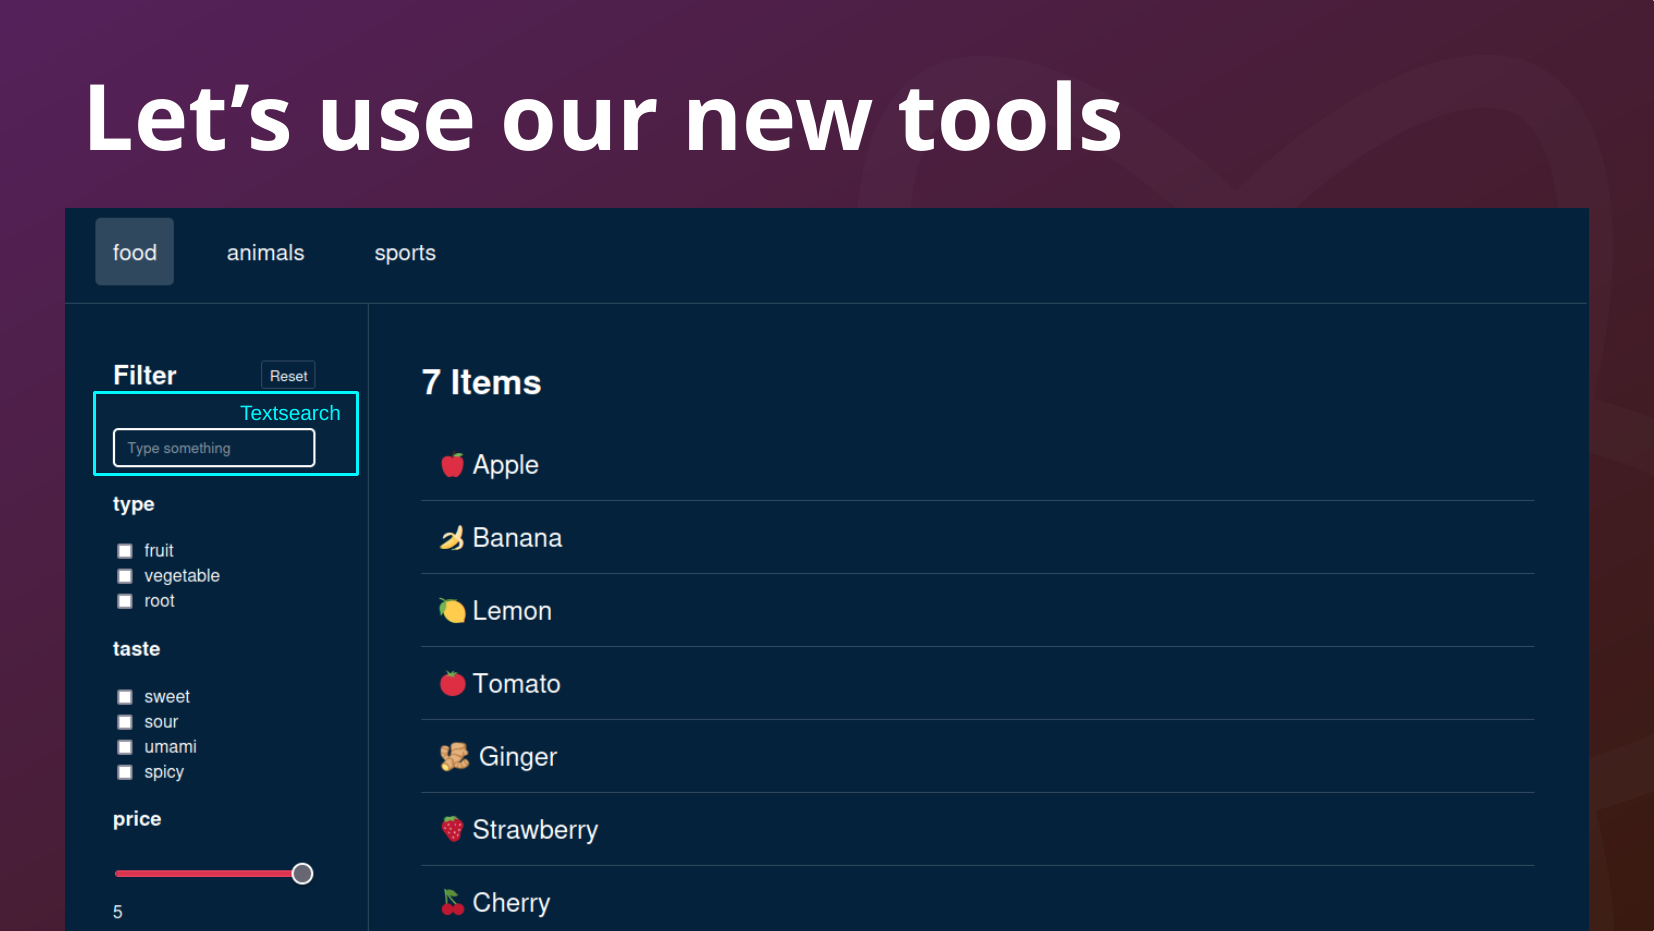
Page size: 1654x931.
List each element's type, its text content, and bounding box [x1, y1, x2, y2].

title Let’s use our new tools [82, 37, 1571, 193]
picture [65, 208, 1589, 931]
text_box Textsearch [94, 392, 358, 475]
